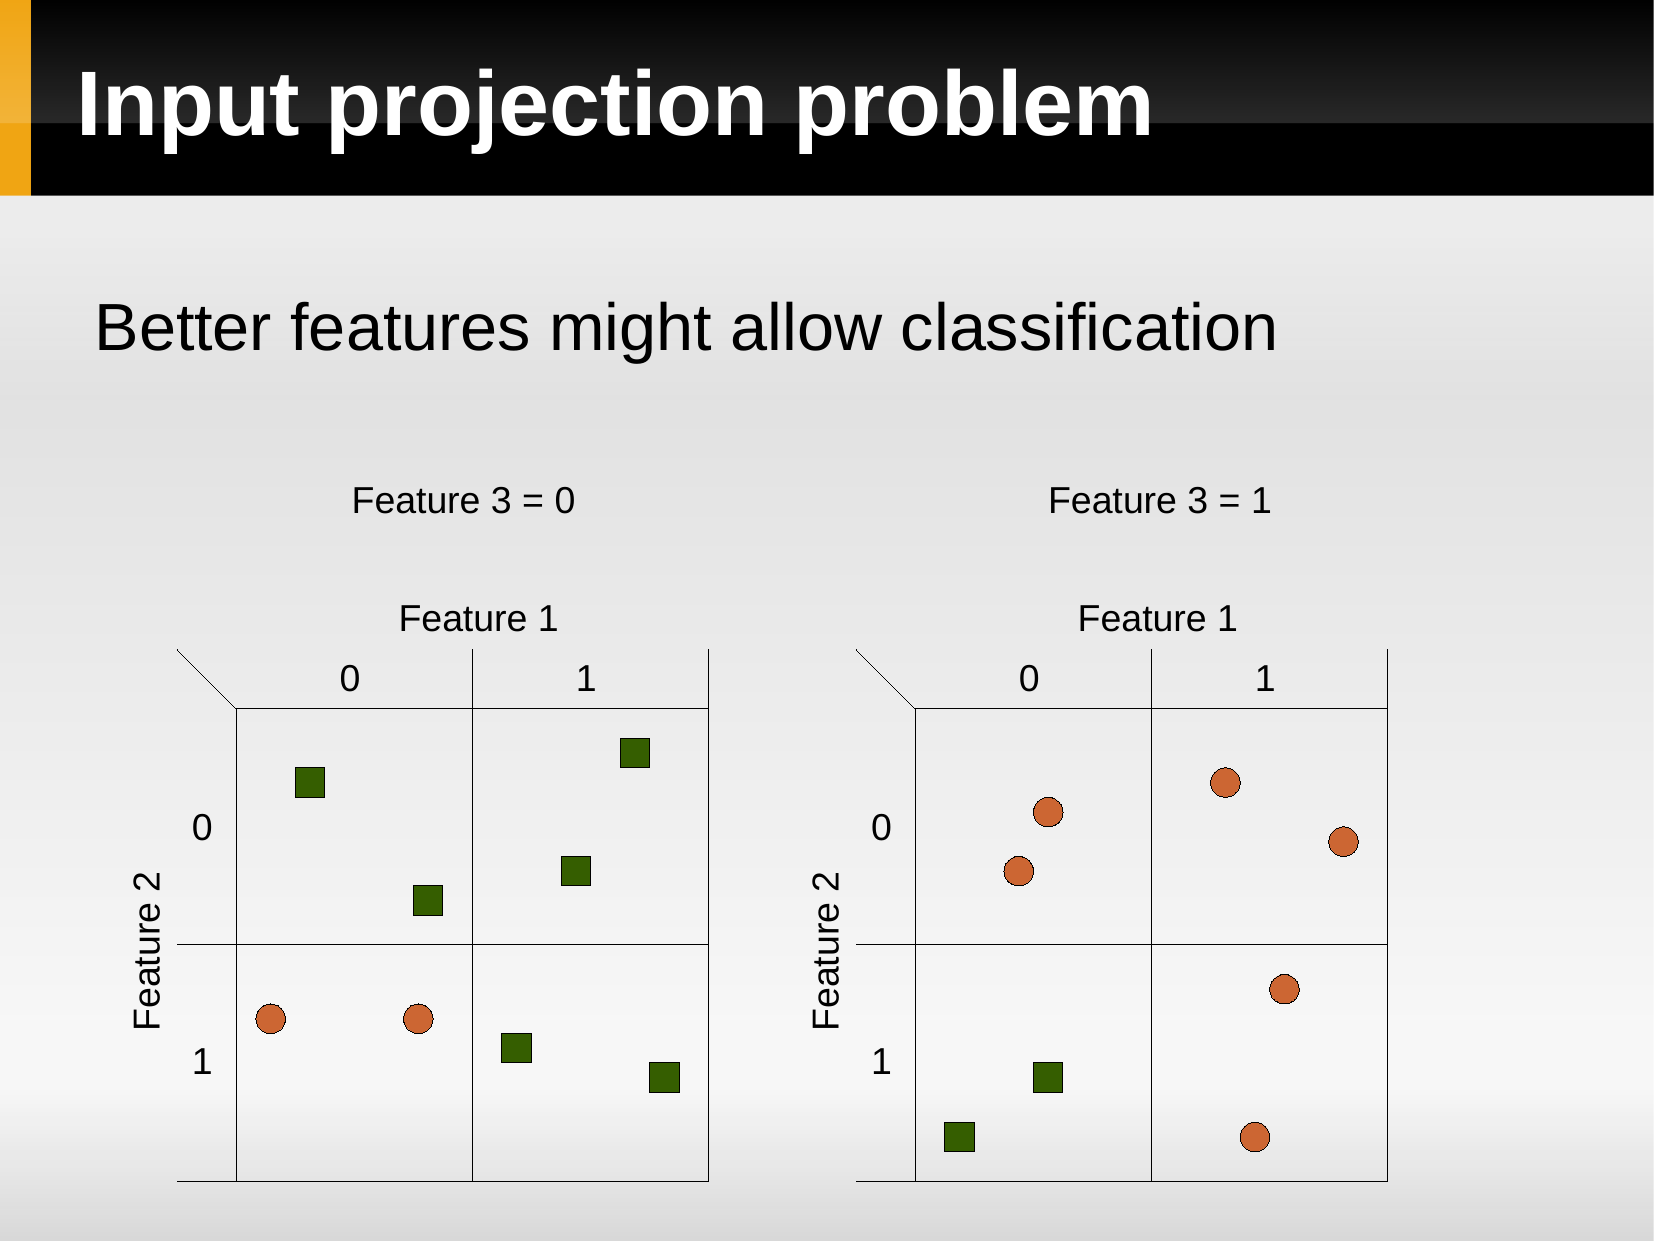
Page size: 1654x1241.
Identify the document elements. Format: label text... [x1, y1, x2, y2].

text_box 1 [561, 649, 612, 707]
text_box [255, 1003, 286, 1034]
text_box [620, 738, 650, 768]
text_box [1003, 856, 1034, 886]
text_box Feature 3 = 1 [1033, 472, 1288, 530]
text_box Feature 2 [797, 856, 855, 1047]
text_box [561, 856, 591, 886]
text_box [1210, 767, 1241, 798]
text_box 0 [324, 649, 376, 707]
text_box [1240, 1122, 1270, 1152]
list Better features might allow classification [76, 290, 1565, 384]
text_box Feature 1 [383, 590, 591, 648]
text_box [649, 1062, 680, 1093]
text_box [295, 767, 325, 798]
text_box 1 [1240, 649, 1291, 707]
text_box [1328, 826, 1359, 857]
text_box [944, 1122, 975, 1152]
text_box [1033, 797, 1064, 827]
text_box [413, 885, 443, 916]
text_box [1033, 1062, 1063, 1093]
text_box 0 [1003, 649, 1055, 707]
text_box 0 [856, 799, 907, 857]
text_box [1269, 974, 1300, 1004]
text_box Feature 2 [118, 856, 175, 1047]
title Input projection problem [76, 0, 1565, 208]
text_box 1 [177, 1033, 228, 1091]
picture [0, 0, 1654, 1241]
text_box Feature 1 [1062, 590, 1270, 648]
text_box [403, 1003, 434, 1034]
text_box Feature 3 = 0 [336, 472, 591, 530]
text_box 0 [177, 799, 228, 857]
text_box 1 [856, 1033, 907, 1091]
text_box [501, 1033, 532, 1063]
